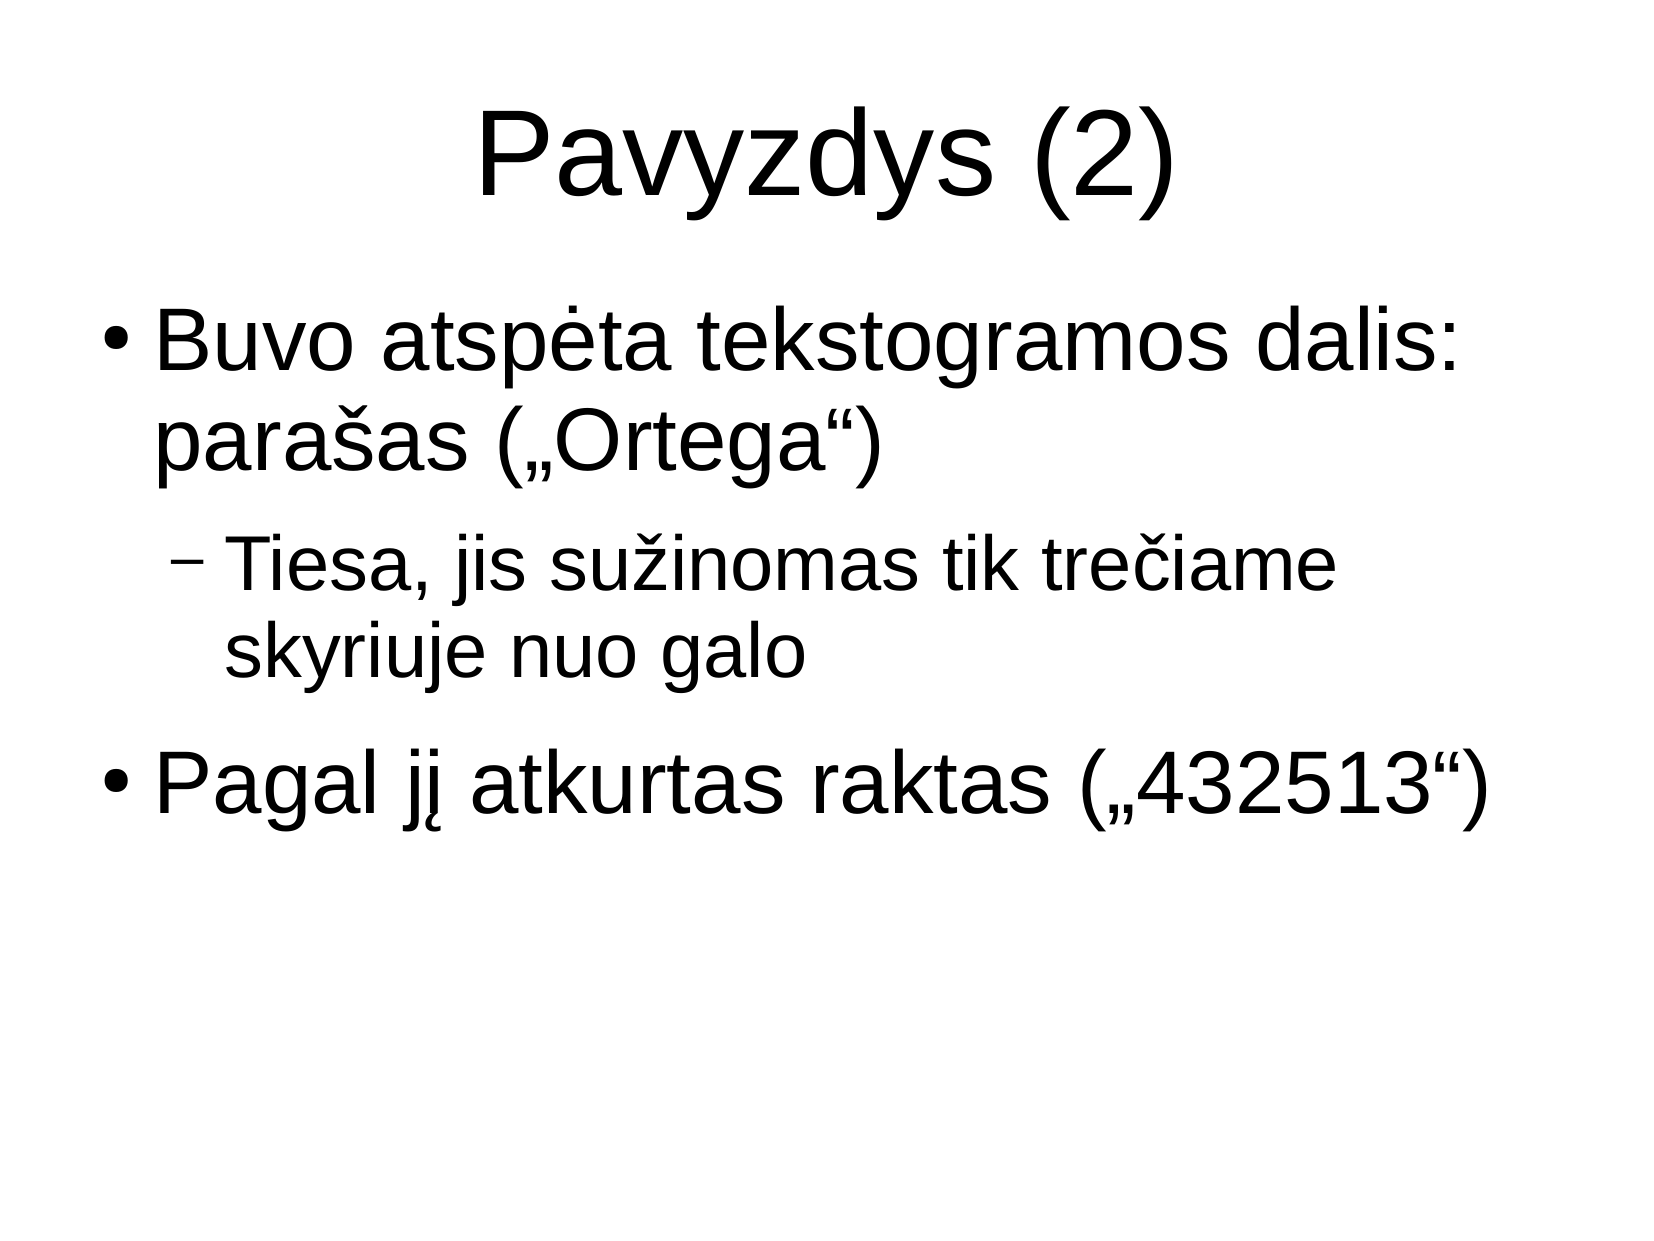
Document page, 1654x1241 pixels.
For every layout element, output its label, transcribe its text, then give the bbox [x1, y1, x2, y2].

list Buvo atspėta tekstogramos dalis: parašas („Ortega“) Tiesa, jis sužinomas tik trečiame skyriuje nuo galo Pagal jį atkurtas raktas („432513“) [82, 290, 1571, 1010]
title Pavyzdys (2) [82, 49, 1571, 257]
